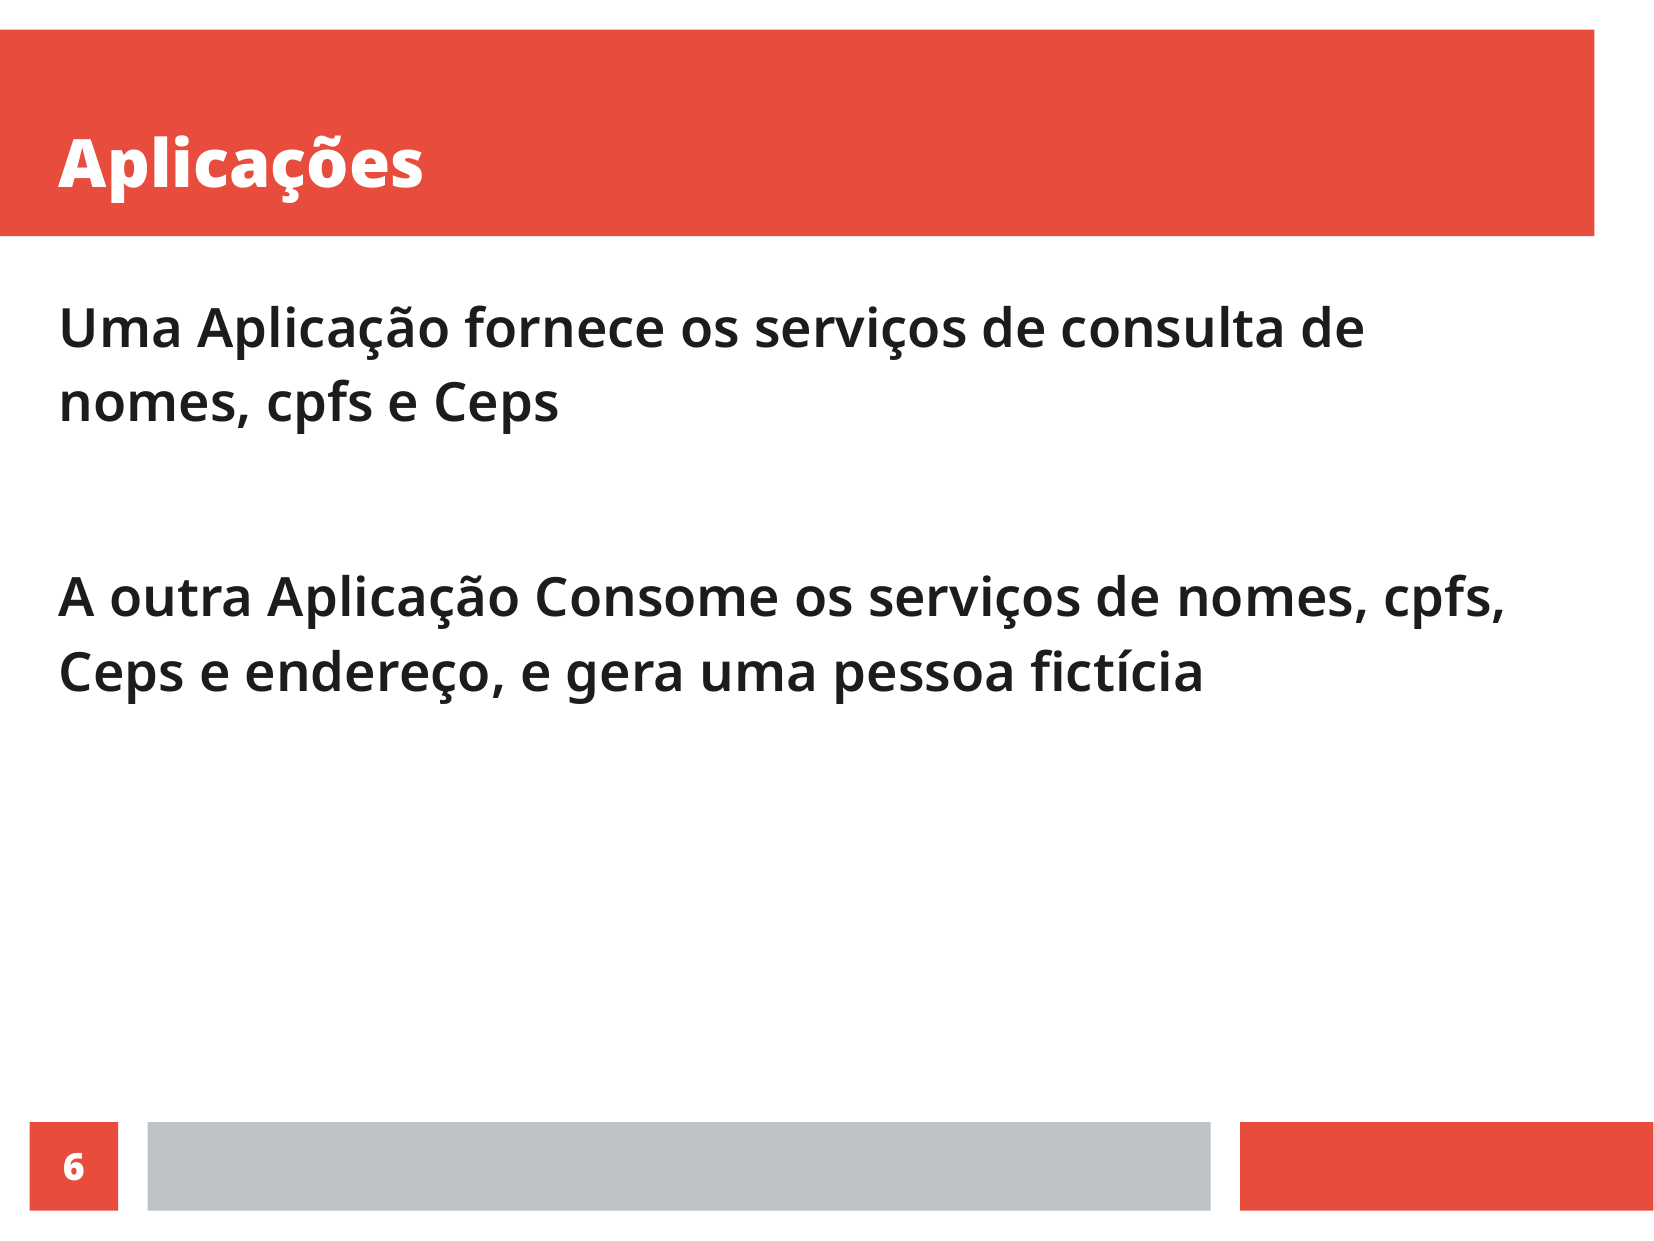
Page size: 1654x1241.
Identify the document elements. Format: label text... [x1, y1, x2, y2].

list Uma Aplicação fornece os serviços de consulta de nomes, cpfs e Ceps A outra Aplicação Consome os serviços de nomes, cpfs, Ceps e endereço, e gera uma pessoa fictícia [59, 289, 1565, 1058]
title Aplicações [59, 59, 1595, 207]
